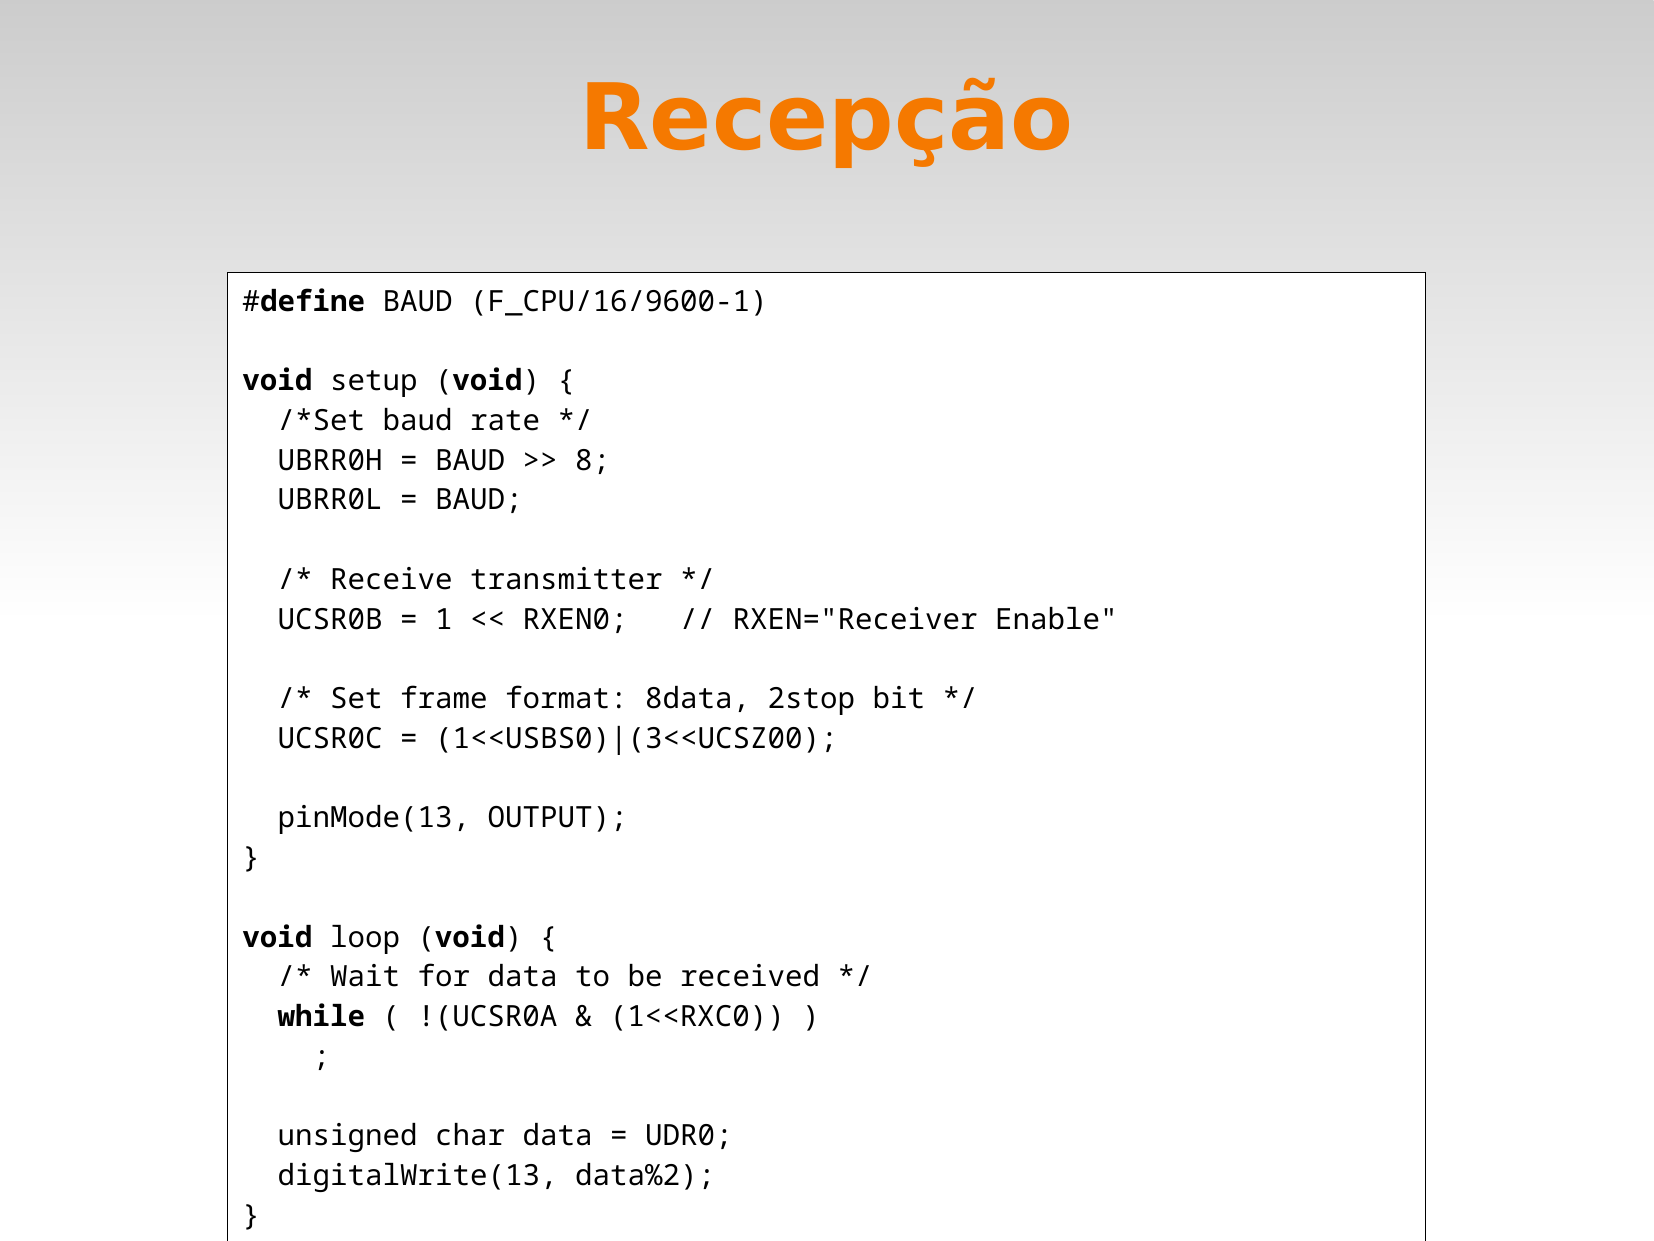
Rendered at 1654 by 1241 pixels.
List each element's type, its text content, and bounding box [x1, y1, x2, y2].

text_box #define BAUD (F_CPU/16/9600-1) void setup (void) { /*Set baud rate */ UBRR0H = BAUD >> 8; UBRR0L = BAUD; /* Receive transmitter */ UCSR0B = 1 << RXEN0; // RXEN="Receiver Enable" /* Set frame format: 8data, 2stop bit */ UCSR0C = (1<<USBS0)|(3<<UCSZ00); pinMode(13, OUTPUT); } void loop (void) { /* Wait for data to be received */ while ( !(UCSR0A & (1<<RXC0)) ) ; unsigned char data = UDR0; digitalWrite(13, data%2); } [227, 272, 1426, 1099]
title Recepção [82, 13, 1571, 222]
